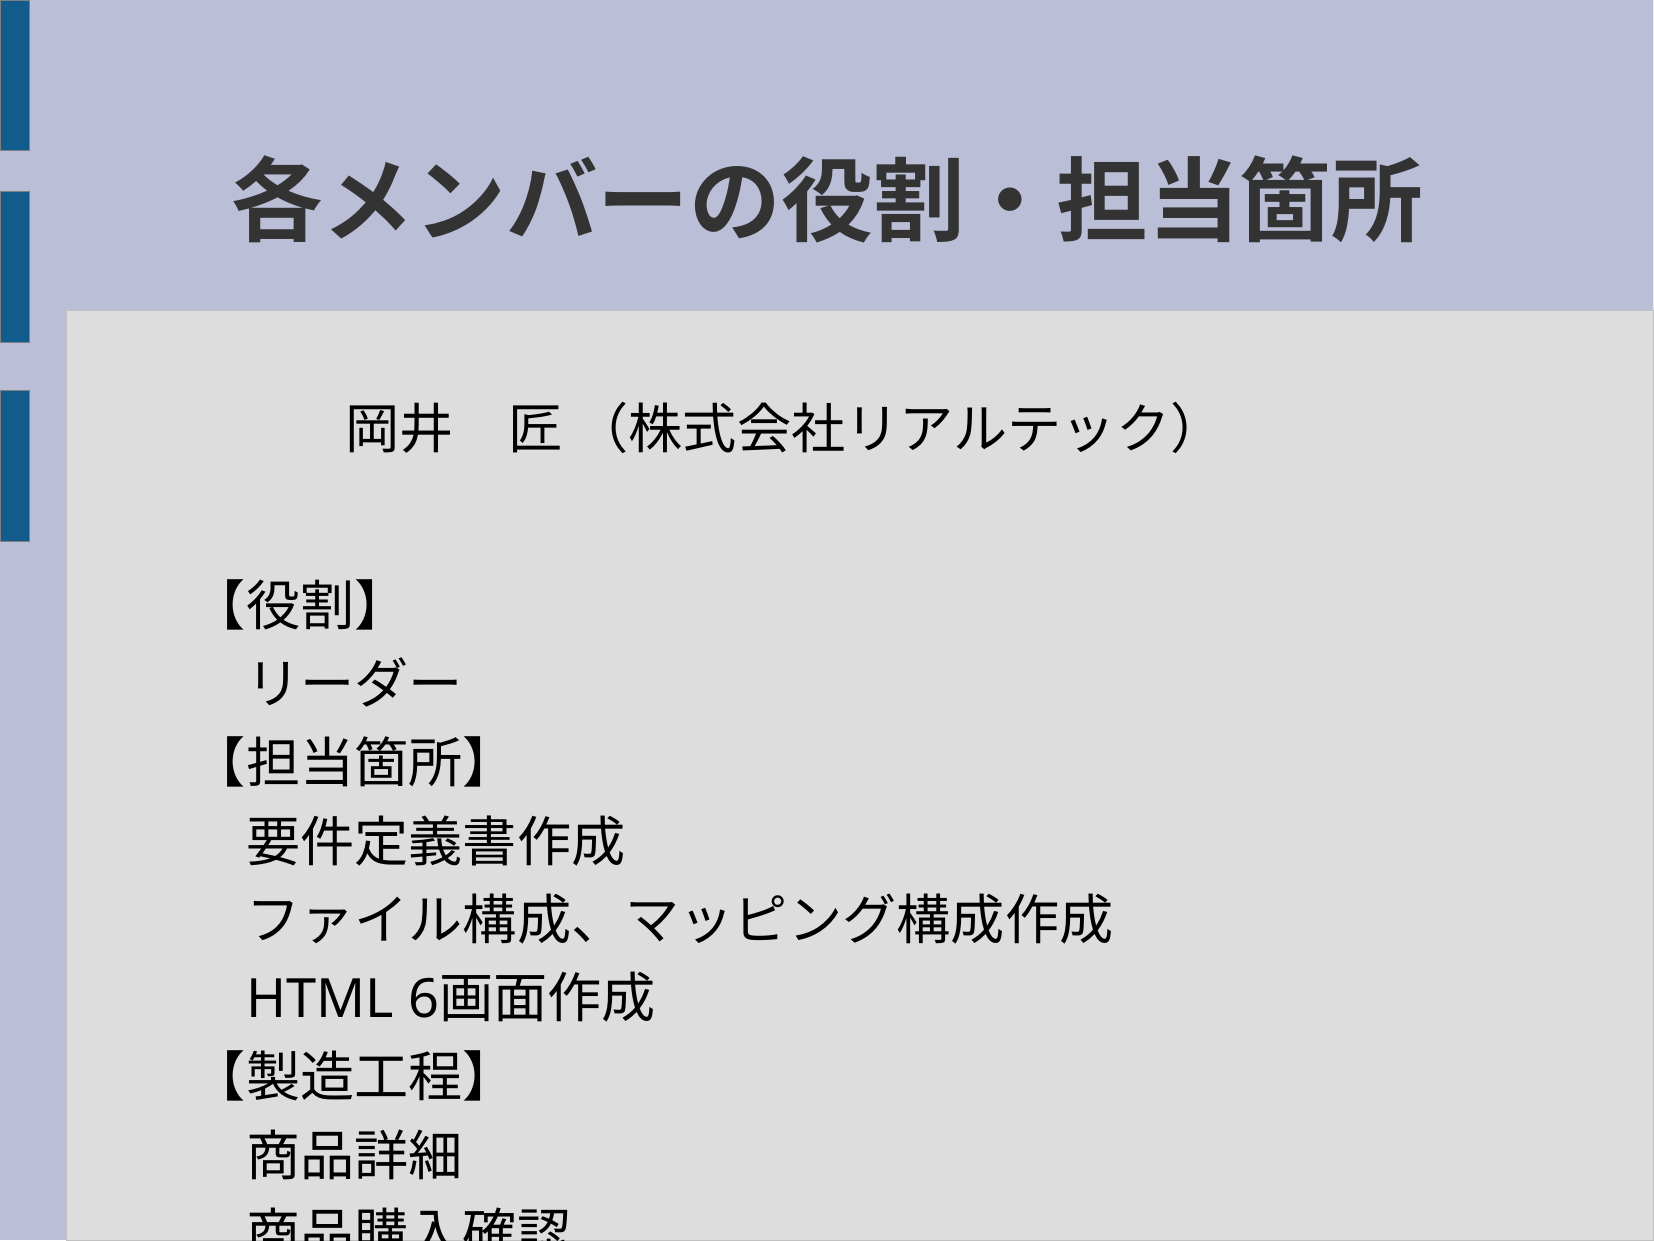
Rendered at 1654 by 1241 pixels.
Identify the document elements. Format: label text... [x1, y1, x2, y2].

text_box 【役割】 リーダー 【担当箇所】 要件定義書作成 ファイル構成、マッピング構成作成 HTML 6画面作成 【製造工程】 商品詳細 商品購入確認 商品購入完了 過去の注文履歴 過去の注文詳細 [177, 555, 1430, 1241]
title 各メンバーの役割・担当箇所 [121, 91, 1534, 299]
text_box 岡井 匠 （株式会社リアルテック） [330, 377, 1524, 448]
